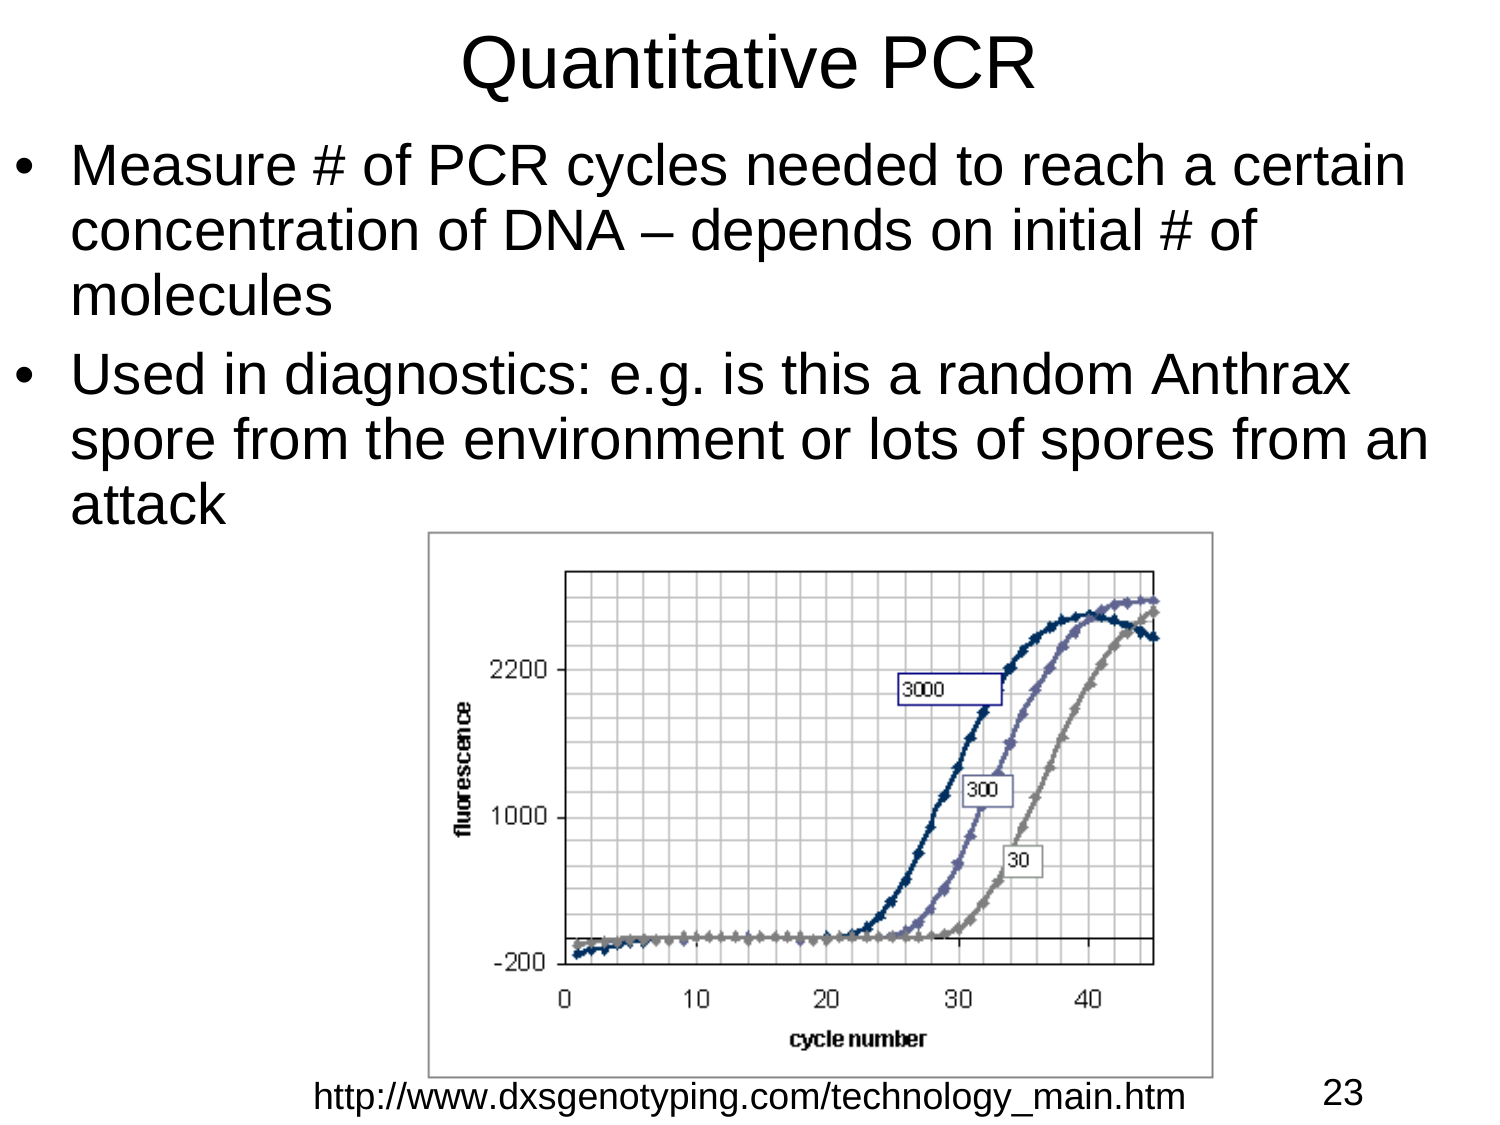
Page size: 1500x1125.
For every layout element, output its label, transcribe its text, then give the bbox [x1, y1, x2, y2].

text_box http://www.dxsgenotyping.com/technology_main.htm [298, 1064, 1202, 1125]
list Measure # of PCR cycles needed to reach a certain concentration of DNA – depends on initial # of molecules Used in diagnostics: e.g. is this a random Anthrax spore from the environment or lots of spores from an attack [0, 124, 1500, 1125]
title Quantitative PCR [0, 12, 1500, 113]
picture [419, 523, 1225, 1088]
